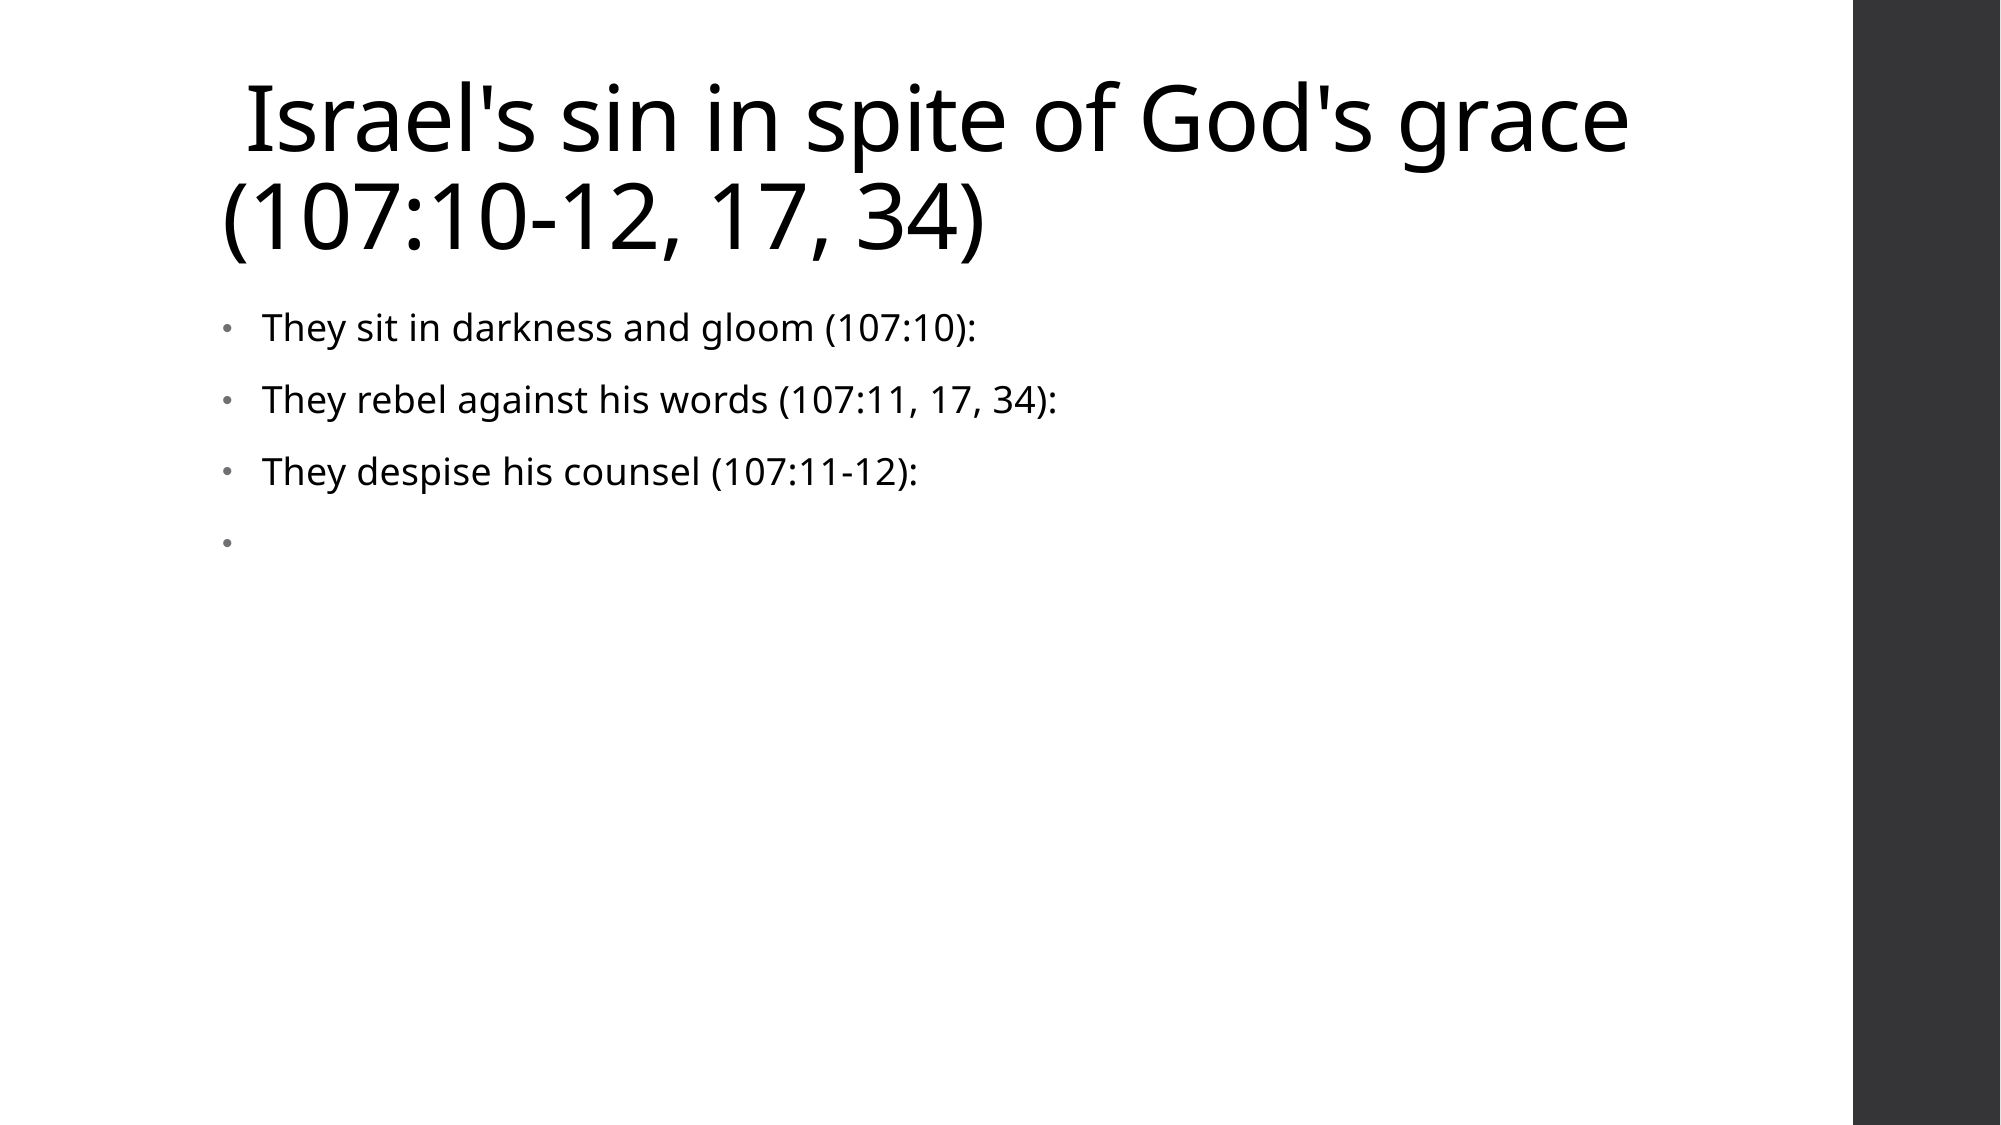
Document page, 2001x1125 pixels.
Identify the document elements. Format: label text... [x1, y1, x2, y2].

list They sit in darkness and gloom (107:10): They rebel against his words (107:11, 17, 34): They despise his counsel (107:11-12): [206, 299, 1617, 1014]
title Israel's sin in spite of God's grace (107:10-12, 17, 34) [206, 60, 1797, 278]
